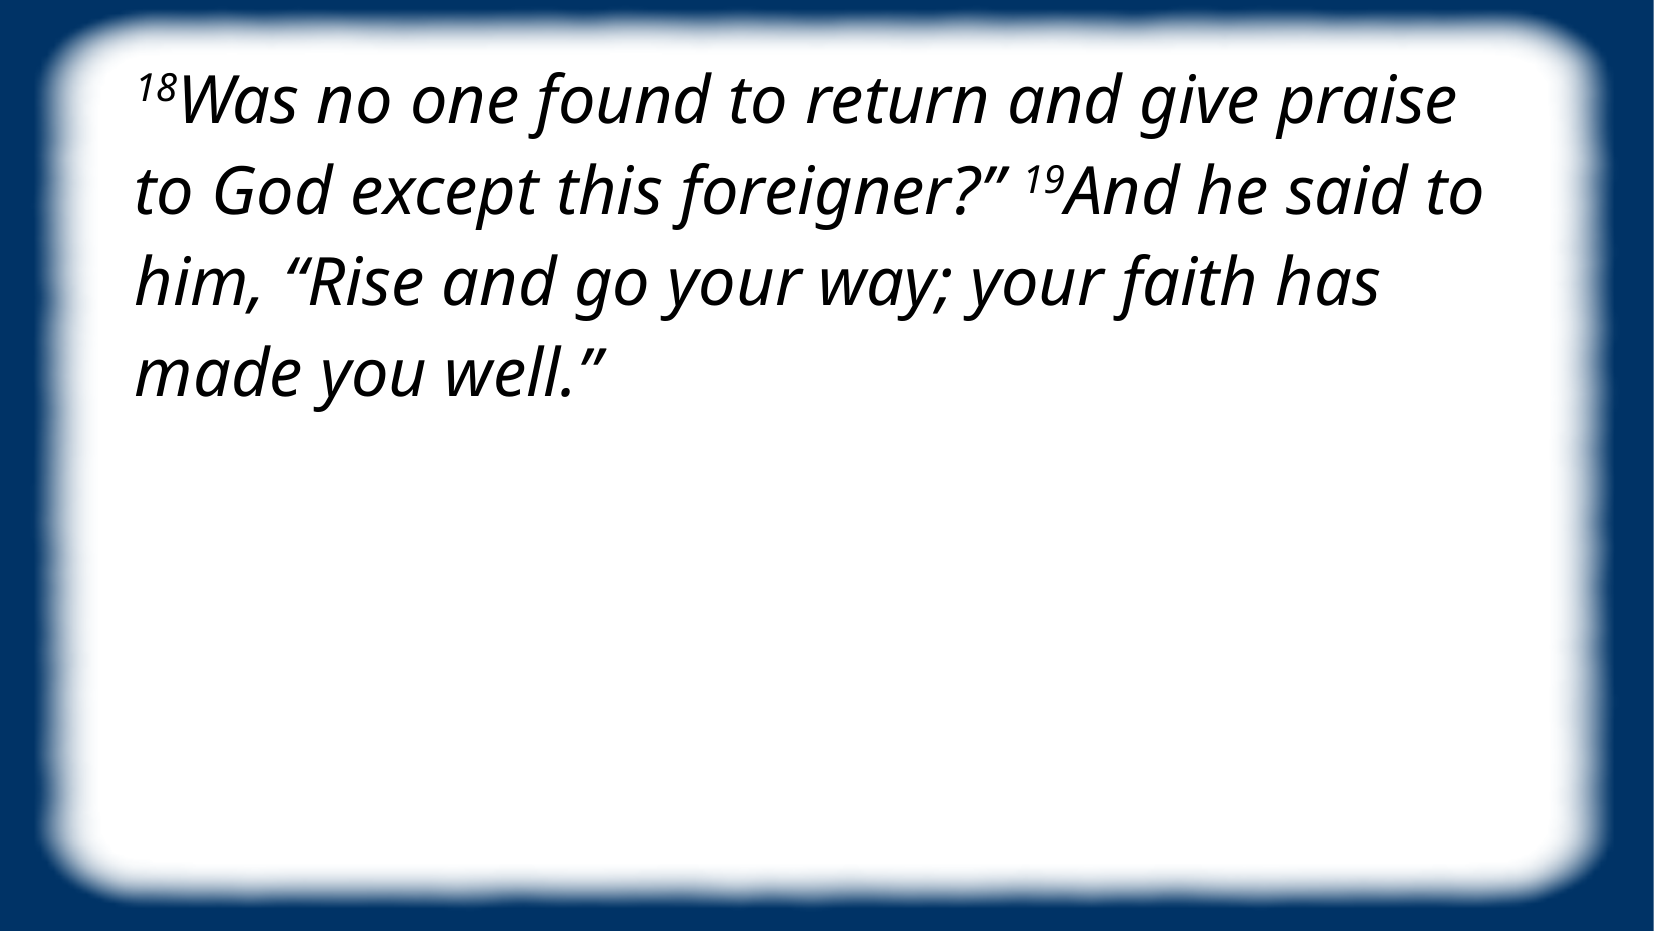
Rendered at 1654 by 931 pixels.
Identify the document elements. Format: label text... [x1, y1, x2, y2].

text_box 18Was no one found to return and give praise to God except this foreigner?” 19And he said to him, “Rise and go your way; your faith has made you well.” [120, 45, 1546, 421]
picture [0, 0, 1654, 931]
